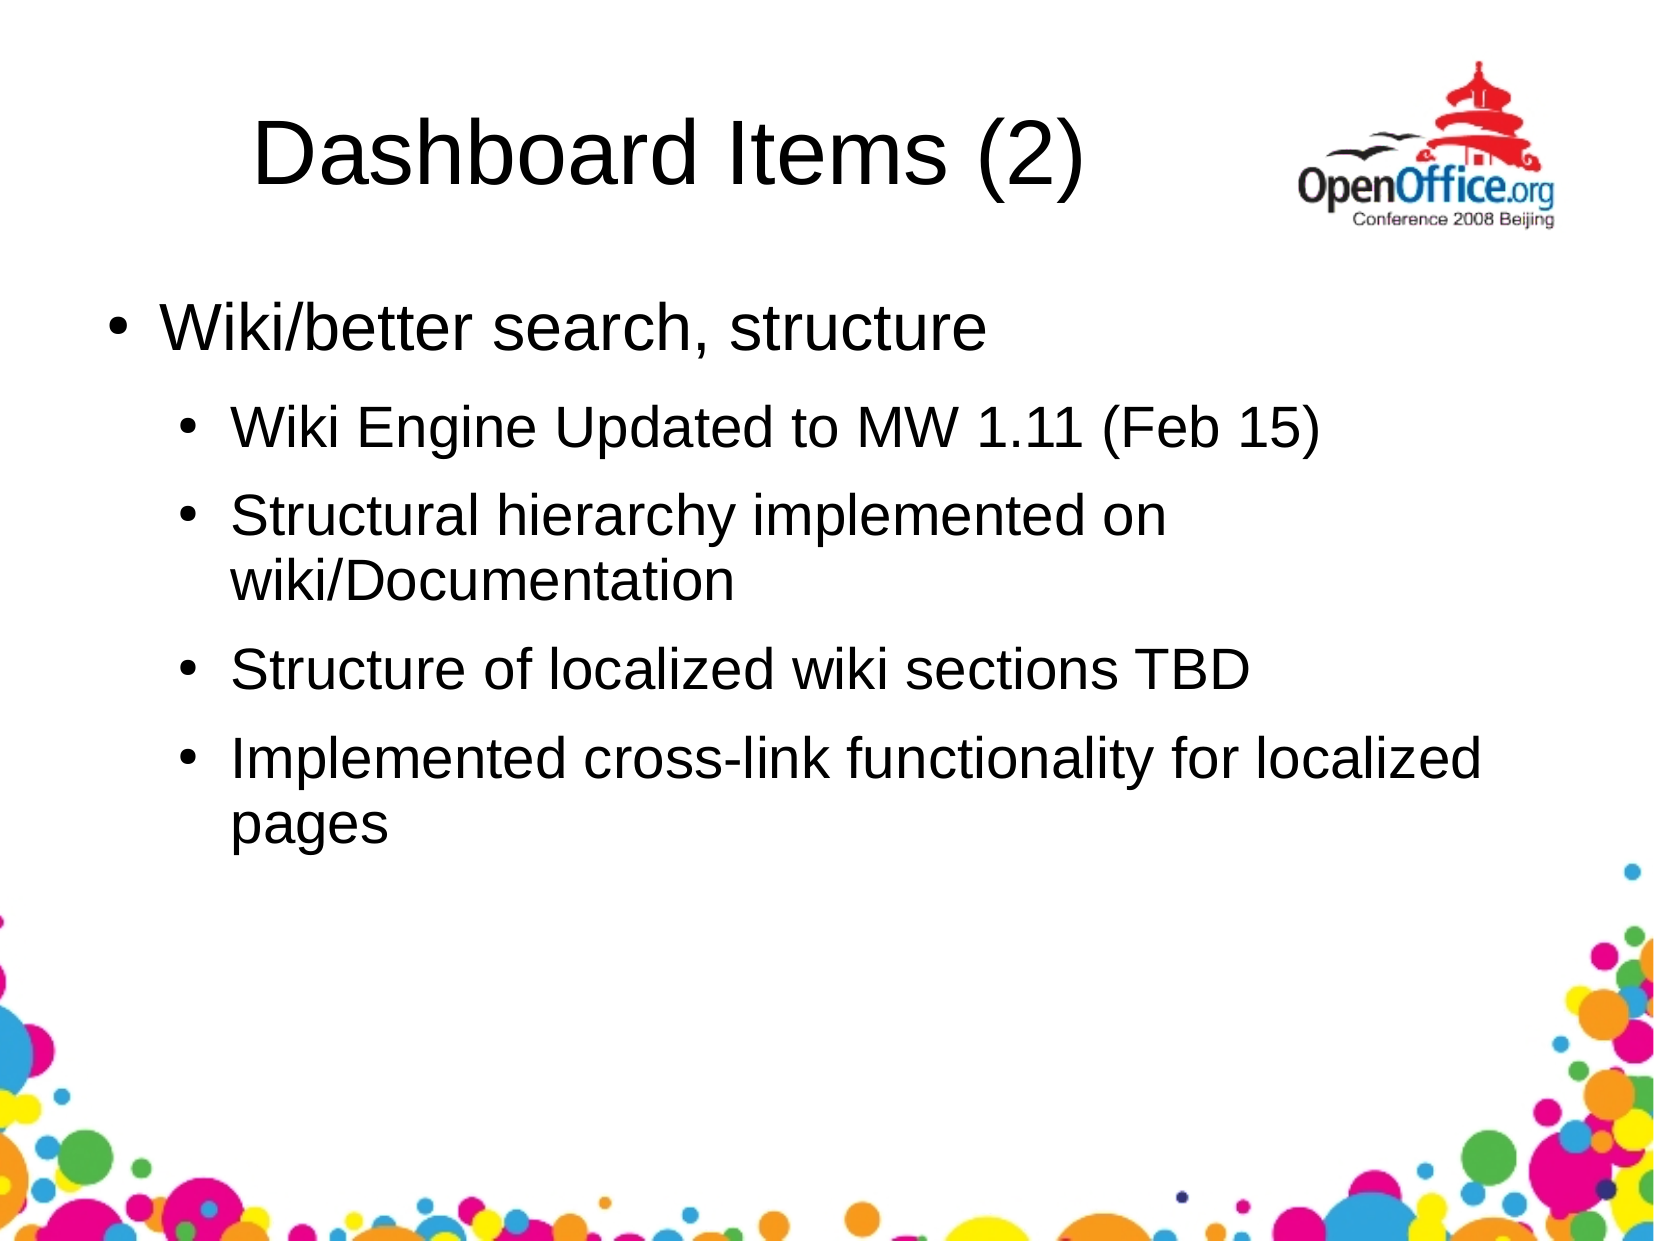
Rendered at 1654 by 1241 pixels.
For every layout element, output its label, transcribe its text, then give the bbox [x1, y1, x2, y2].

picture [0, 810, 1654, 1241]
picture [1285, 51, 1569, 250]
list Wiki/better search, structure Wiki Engine Updated to MW 1.11 (Feb 15) Structural hierarchy implemented on wiki/Documentation Structure of localized wiki sections TBD Implemented cross-link functionality for localized pages [88, 290, 1577, 937]
title Dashboard Items (2) [82, 49, 1258, 257]
